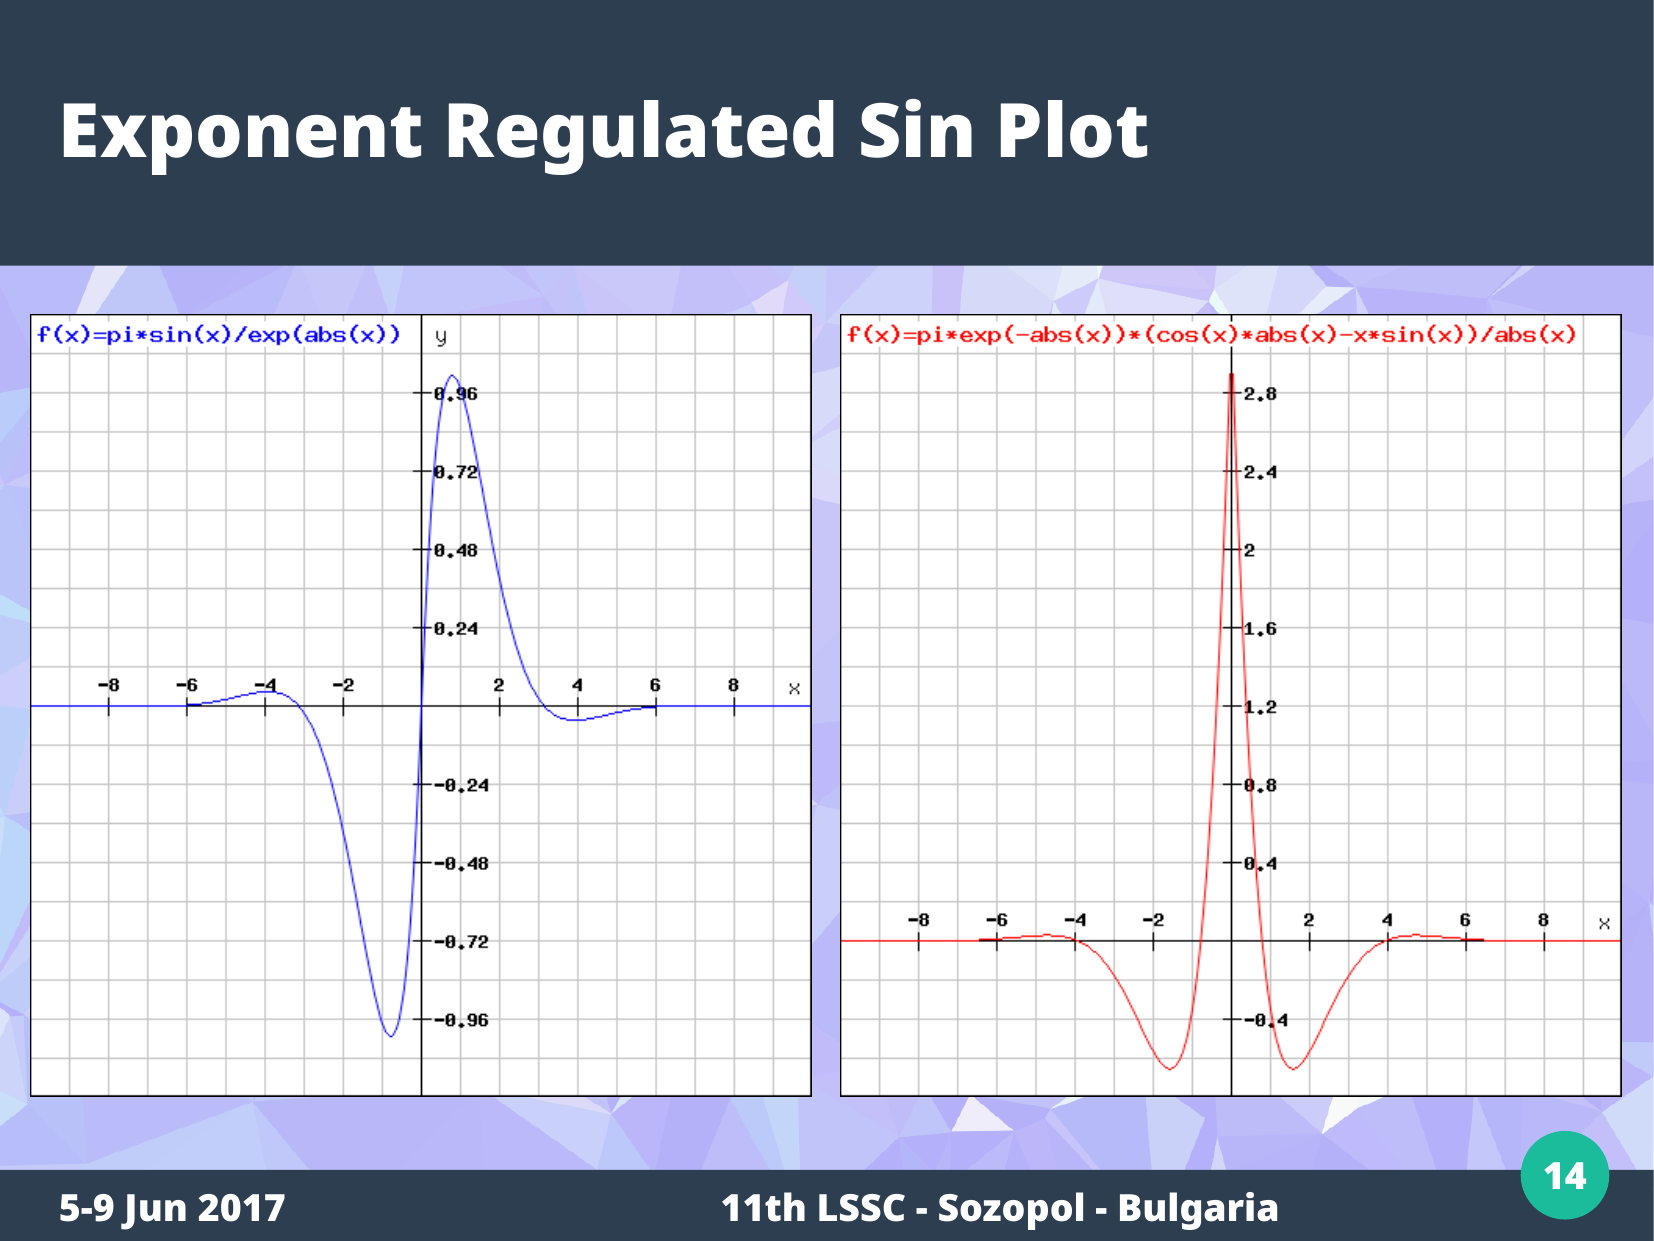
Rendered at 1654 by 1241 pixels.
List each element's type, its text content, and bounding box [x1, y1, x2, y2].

title Exponent Regulated Sin Plot [59, 49, 1595, 207]
picture [0, 266, 1654, 1169]
